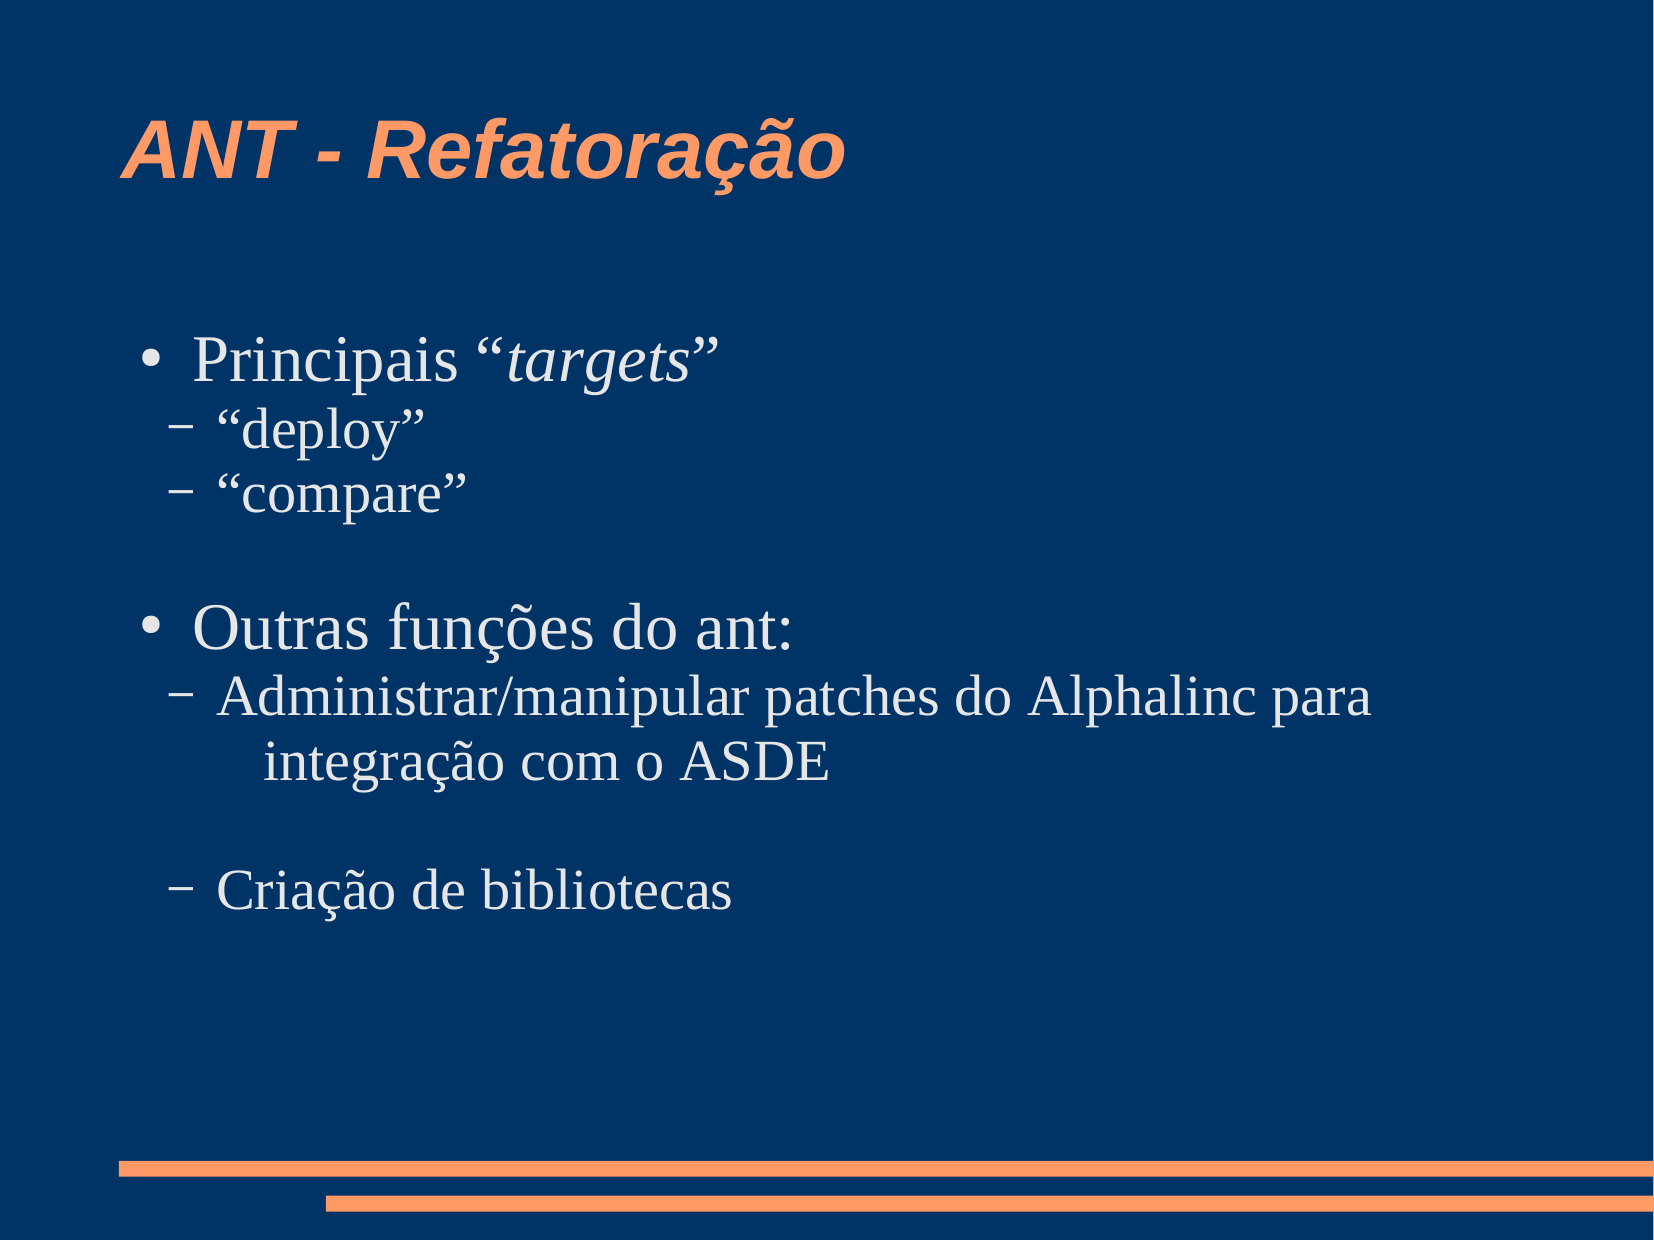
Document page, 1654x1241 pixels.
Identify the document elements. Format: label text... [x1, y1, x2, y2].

title ANT - Refatoração [121, 53, 1534, 246]
list Principais “targets” “deploy” “compare” Outras funções do ant: Administrar/manipular patches do Alphalinc para integração com o ASDE Criação de bibliotecas [121, 322, 1561, 1118]
